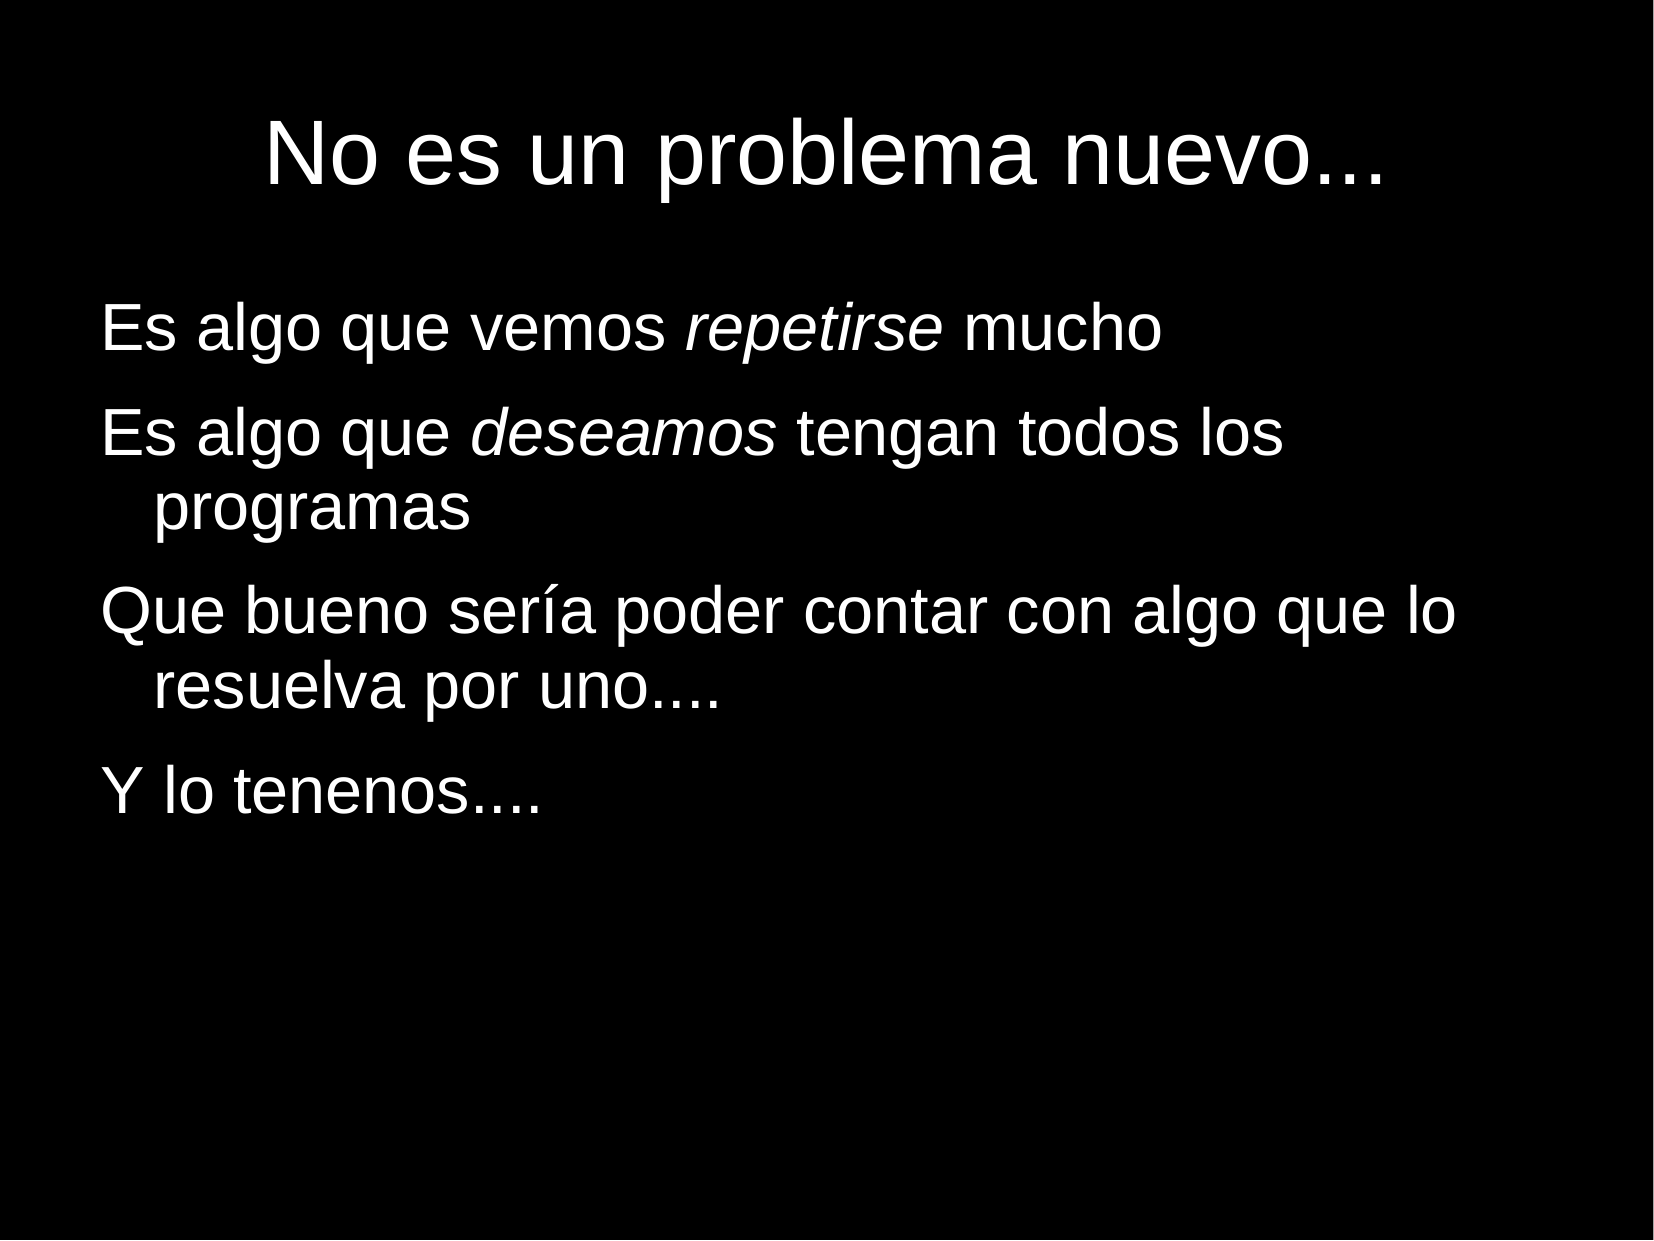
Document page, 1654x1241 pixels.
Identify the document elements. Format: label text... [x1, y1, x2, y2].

title No es un problema nuevo... [82, 49, 1571, 257]
list Es algo que vemos repetirse mucho Es algo que deseamos tengan todos los programas Que bueno sería poder contar con algo que lo resuelva por uno.... Y lo tenenos.... [82, 290, 1571, 1109]
